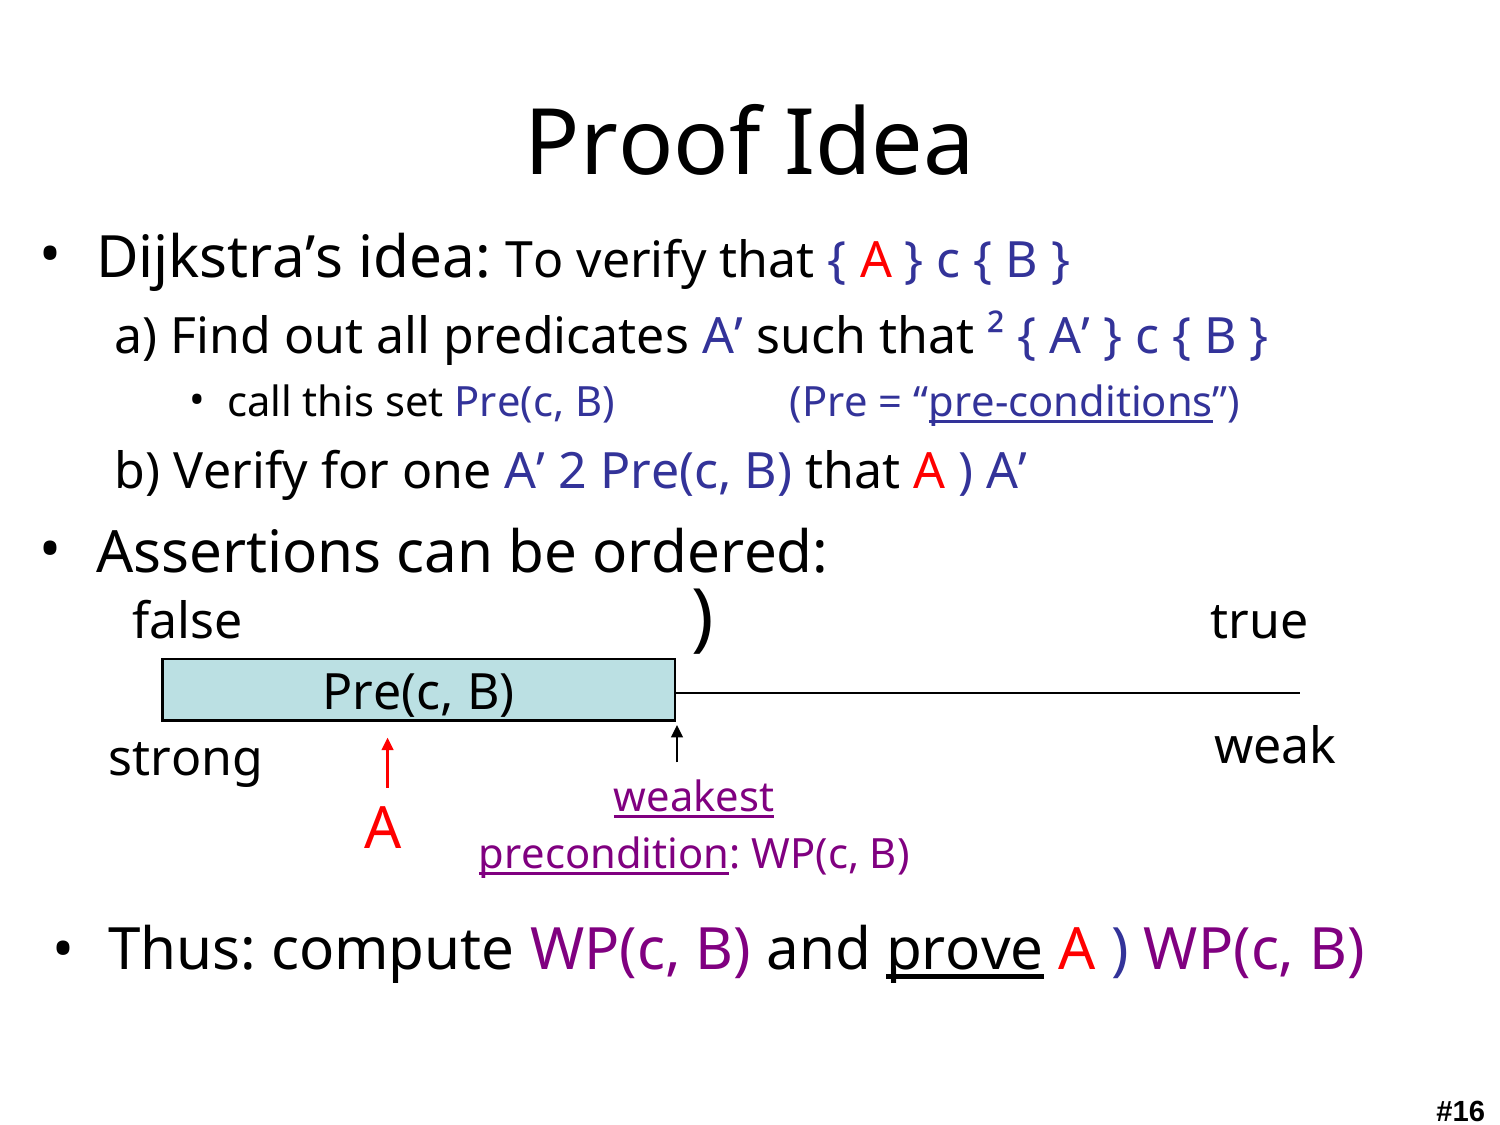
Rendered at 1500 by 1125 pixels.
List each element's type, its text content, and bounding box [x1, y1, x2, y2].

text_box false [117, 576, 258, 661]
text_box ) [676, 554, 729, 673]
title Proof Idea [24, 45, 1476, 212]
text_box true [1195, 576, 1324, 661]
text_box strong [93, 714, 279, 799]
text_box Pre(c, B) [162, 659, 676, 721]
text_box weak [1199, 693, 1367, 789]
text_box A [349, 778, 417, 874]
text_box Thus: compute WP(c, B) and prove A ) WP(c, B) [37, 899, 1438, 1000]
list Dijkstra’s idea: To verify that { A } c { B } a) Find out all predicates A’ such that ² { A’ } c { B } call this set Pre(c, B) (Pre = “pre-conditions”) b) Verify for one A’ 2 Pre(c, B) that A ) A’ Assertions can be ordered: [24, 212, 1476, 571]
text_box weakest precondition: WP(c, B) [336, 759, 1053, 889]
